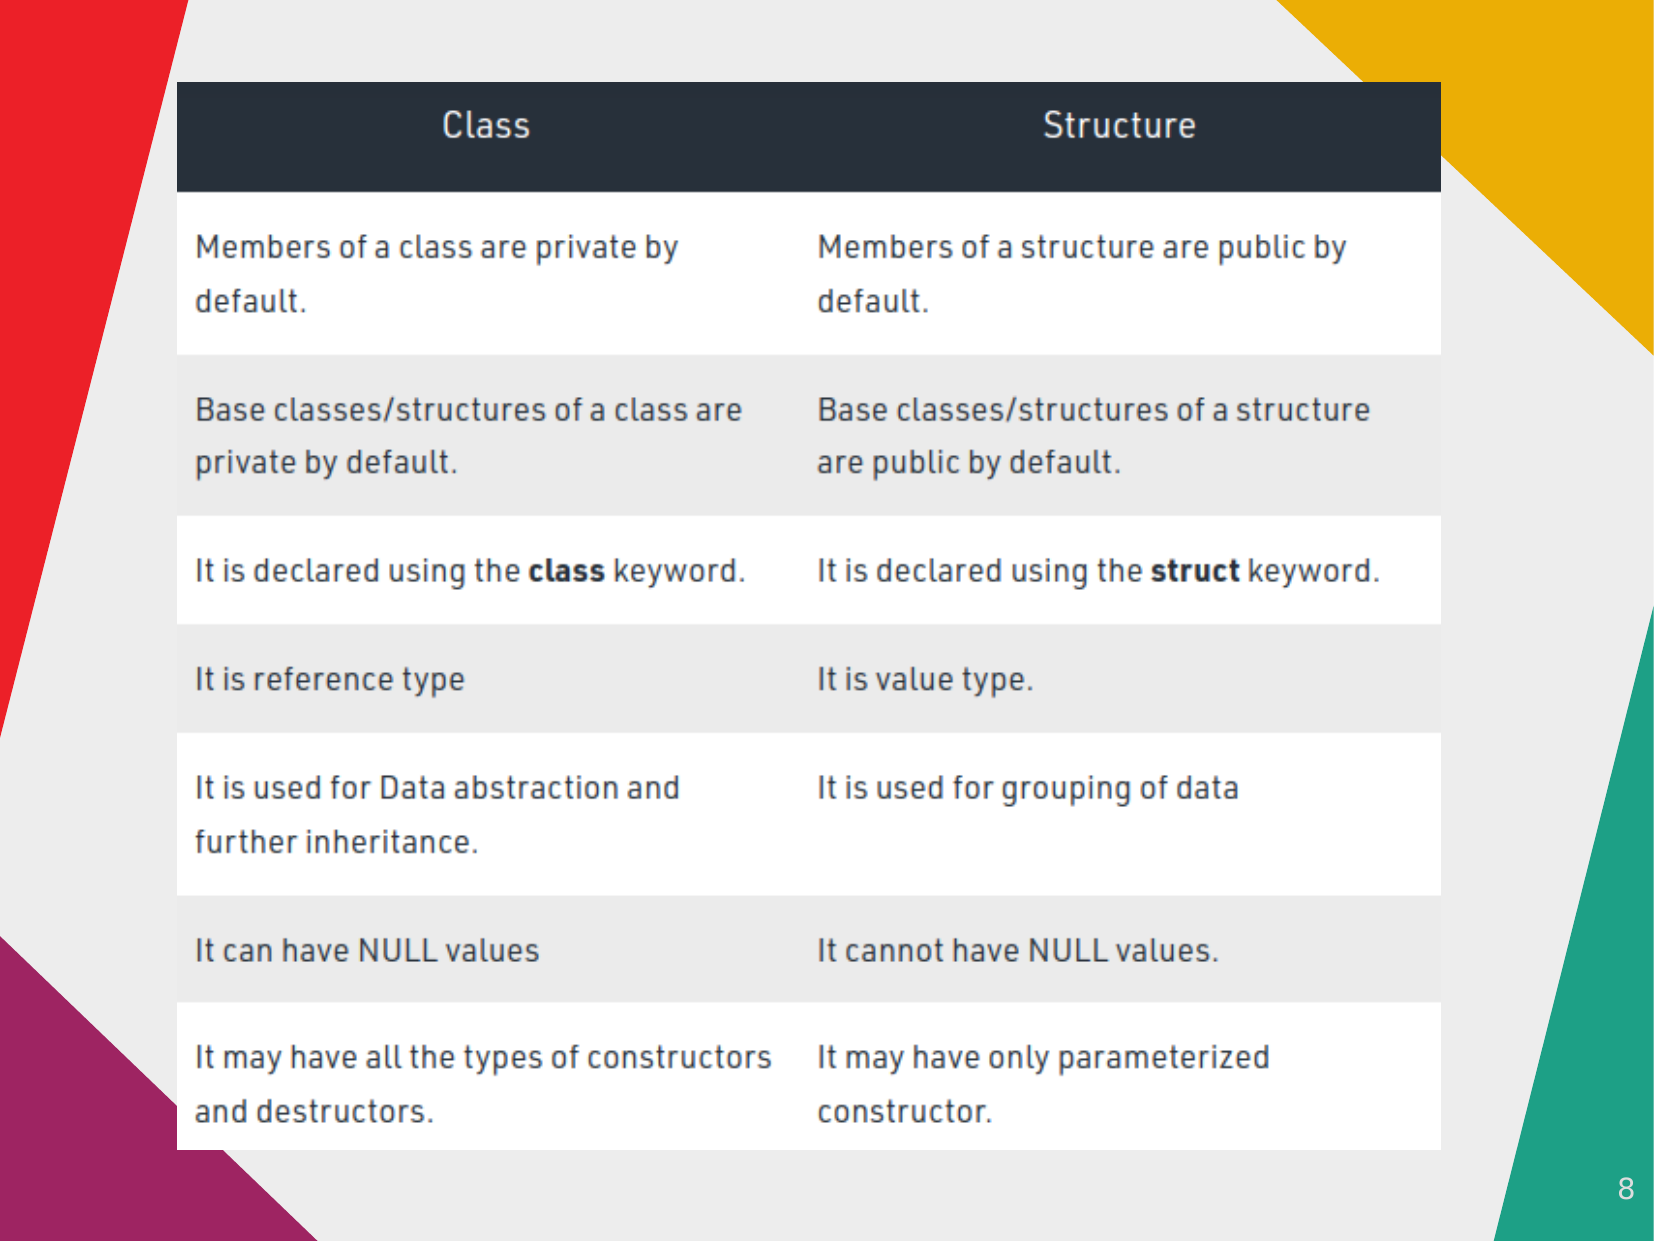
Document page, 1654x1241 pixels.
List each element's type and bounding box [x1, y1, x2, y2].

picture [177, 82, 1441, 1150]
